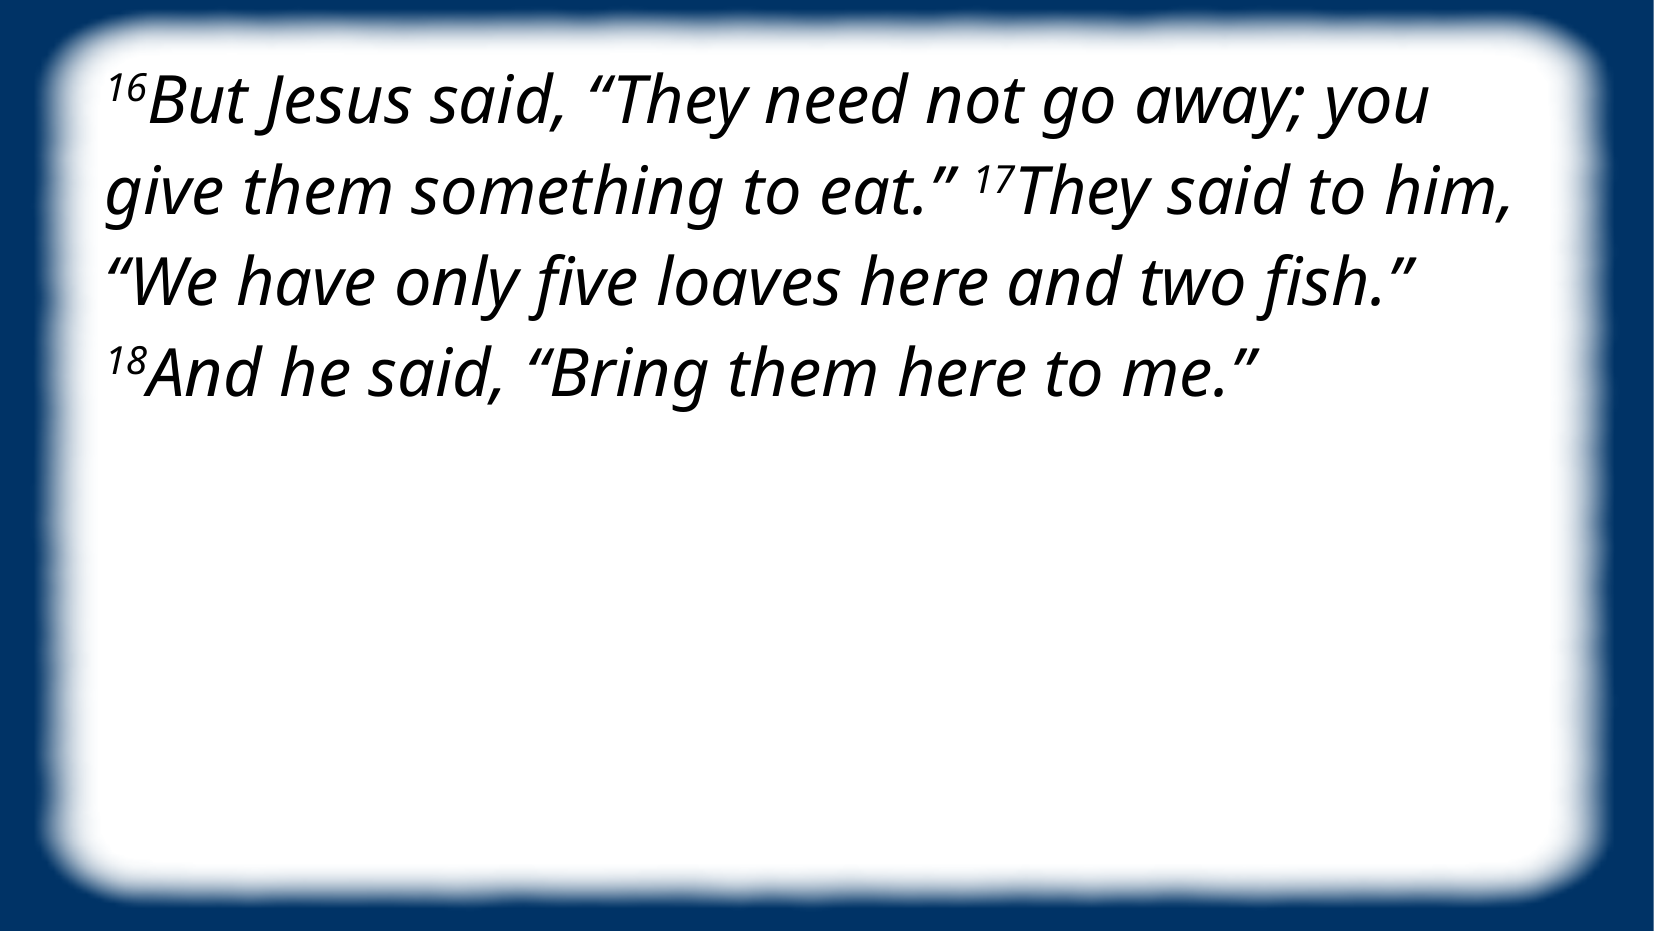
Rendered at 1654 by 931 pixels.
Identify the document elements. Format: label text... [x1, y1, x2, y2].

picture [0, 0, 1654, 931]
text_box 16But Jesus said, “They need not go away; you give them something to eat.” 17They said to him, “We have only five loaves here and two fish.” 18And he said, “Bring them here to me.” [90, 45, 1546, 415]
